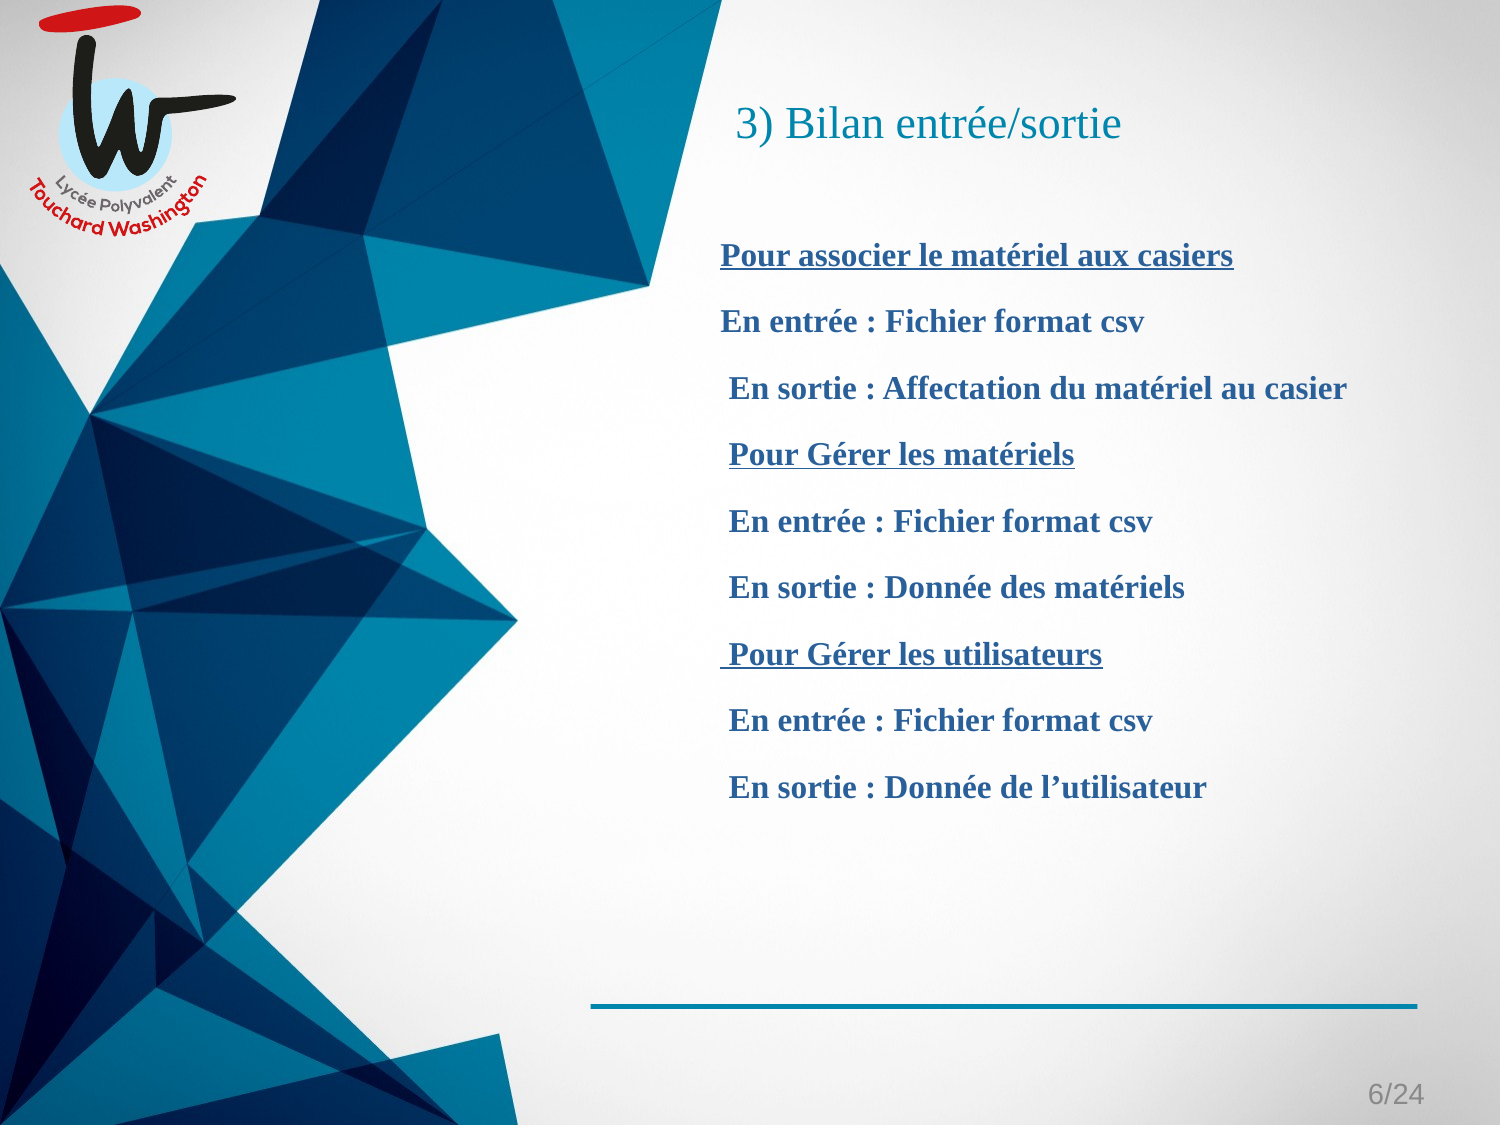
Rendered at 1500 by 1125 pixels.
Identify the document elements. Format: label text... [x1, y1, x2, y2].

picture [0, 0, 1500, 1125]
list Pour associer le matériel aux casiers En entrée : Fichier format csv En sortie : Affectation du matériel au casier Pour Gérer les matériels En entrée : Fichier format csv En sortie : Donnée des matériels Pour Gérer les utilisateurs En entrée : Fichier format csv En sortie : Donnée de l’utilisateur [649, 236, 1484, 916]
title 3) Bilan entrée/sortie [405, 29, 1123, 218]
